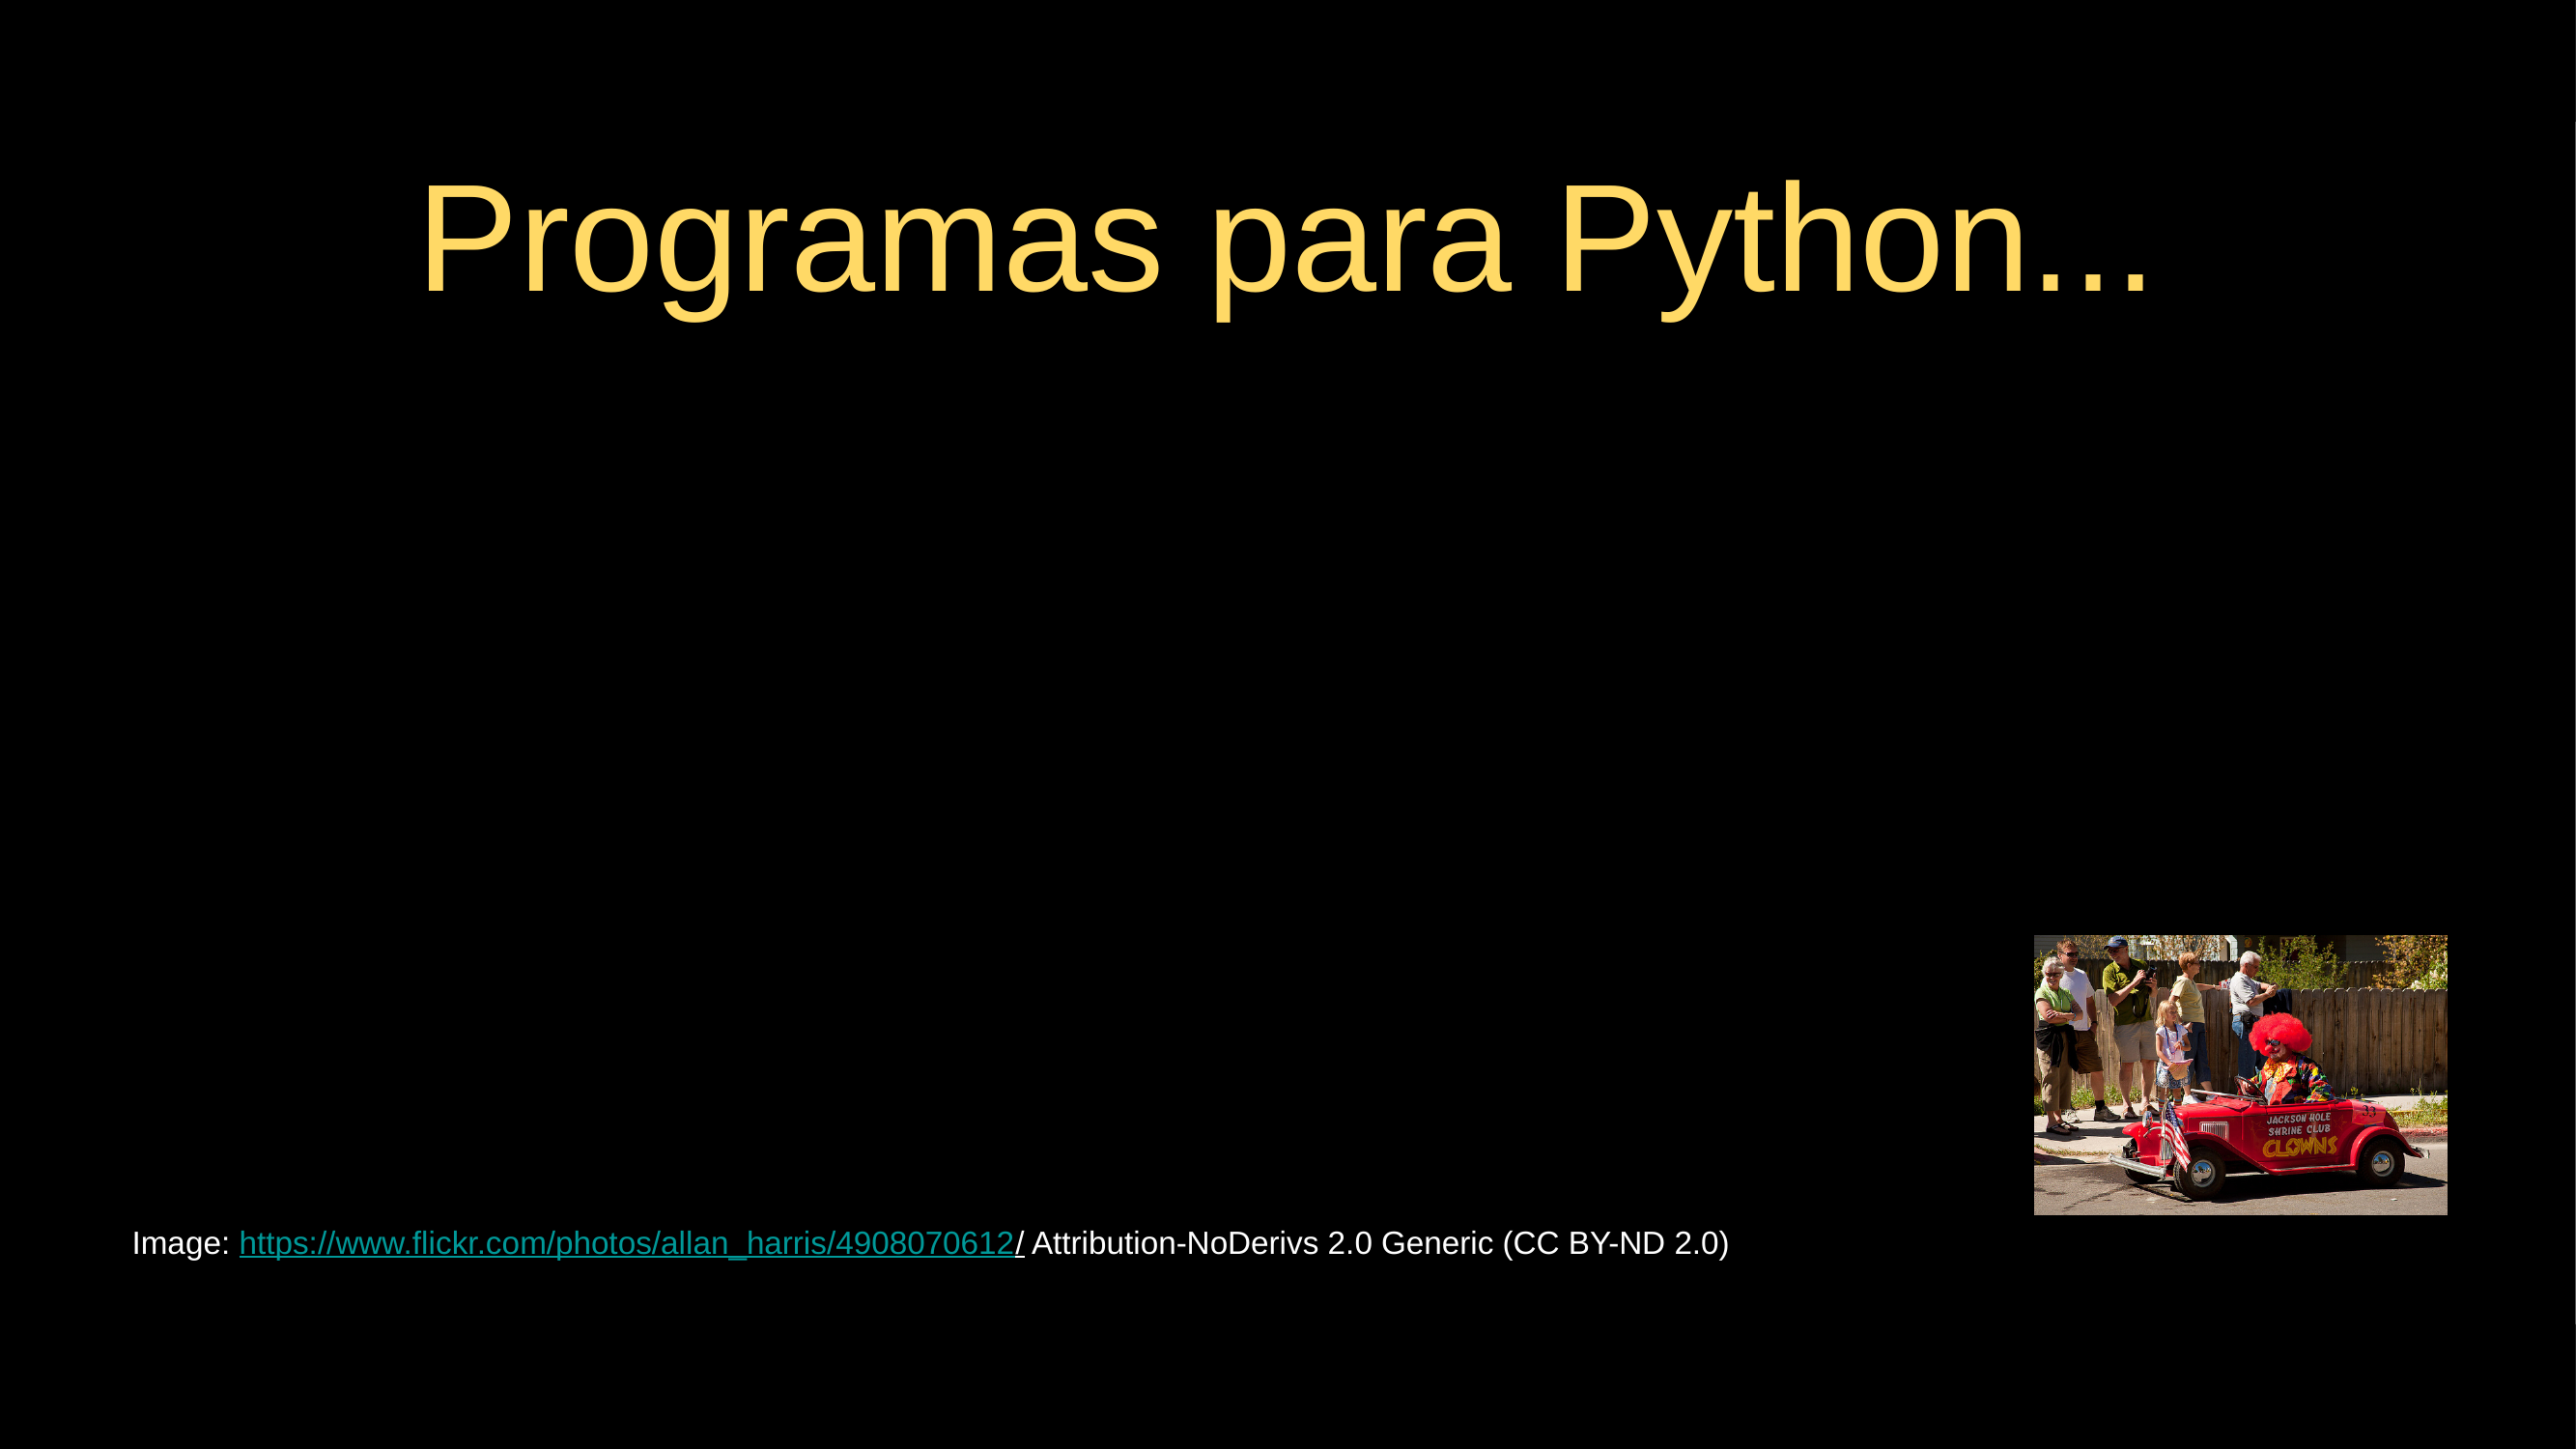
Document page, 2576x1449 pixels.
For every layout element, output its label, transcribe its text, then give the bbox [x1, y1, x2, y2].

text_box Image: https://www.flickr.com/photos/allan_harris/4908070612/ Attribution-NoDerivs 2.0 Generic (CC BY-ND 2.0) [117, 1214, 1745, 1268]
picture [2034, 935, 2448, 1215]
title Programas para Python... [128, 122, 2448, 338]
